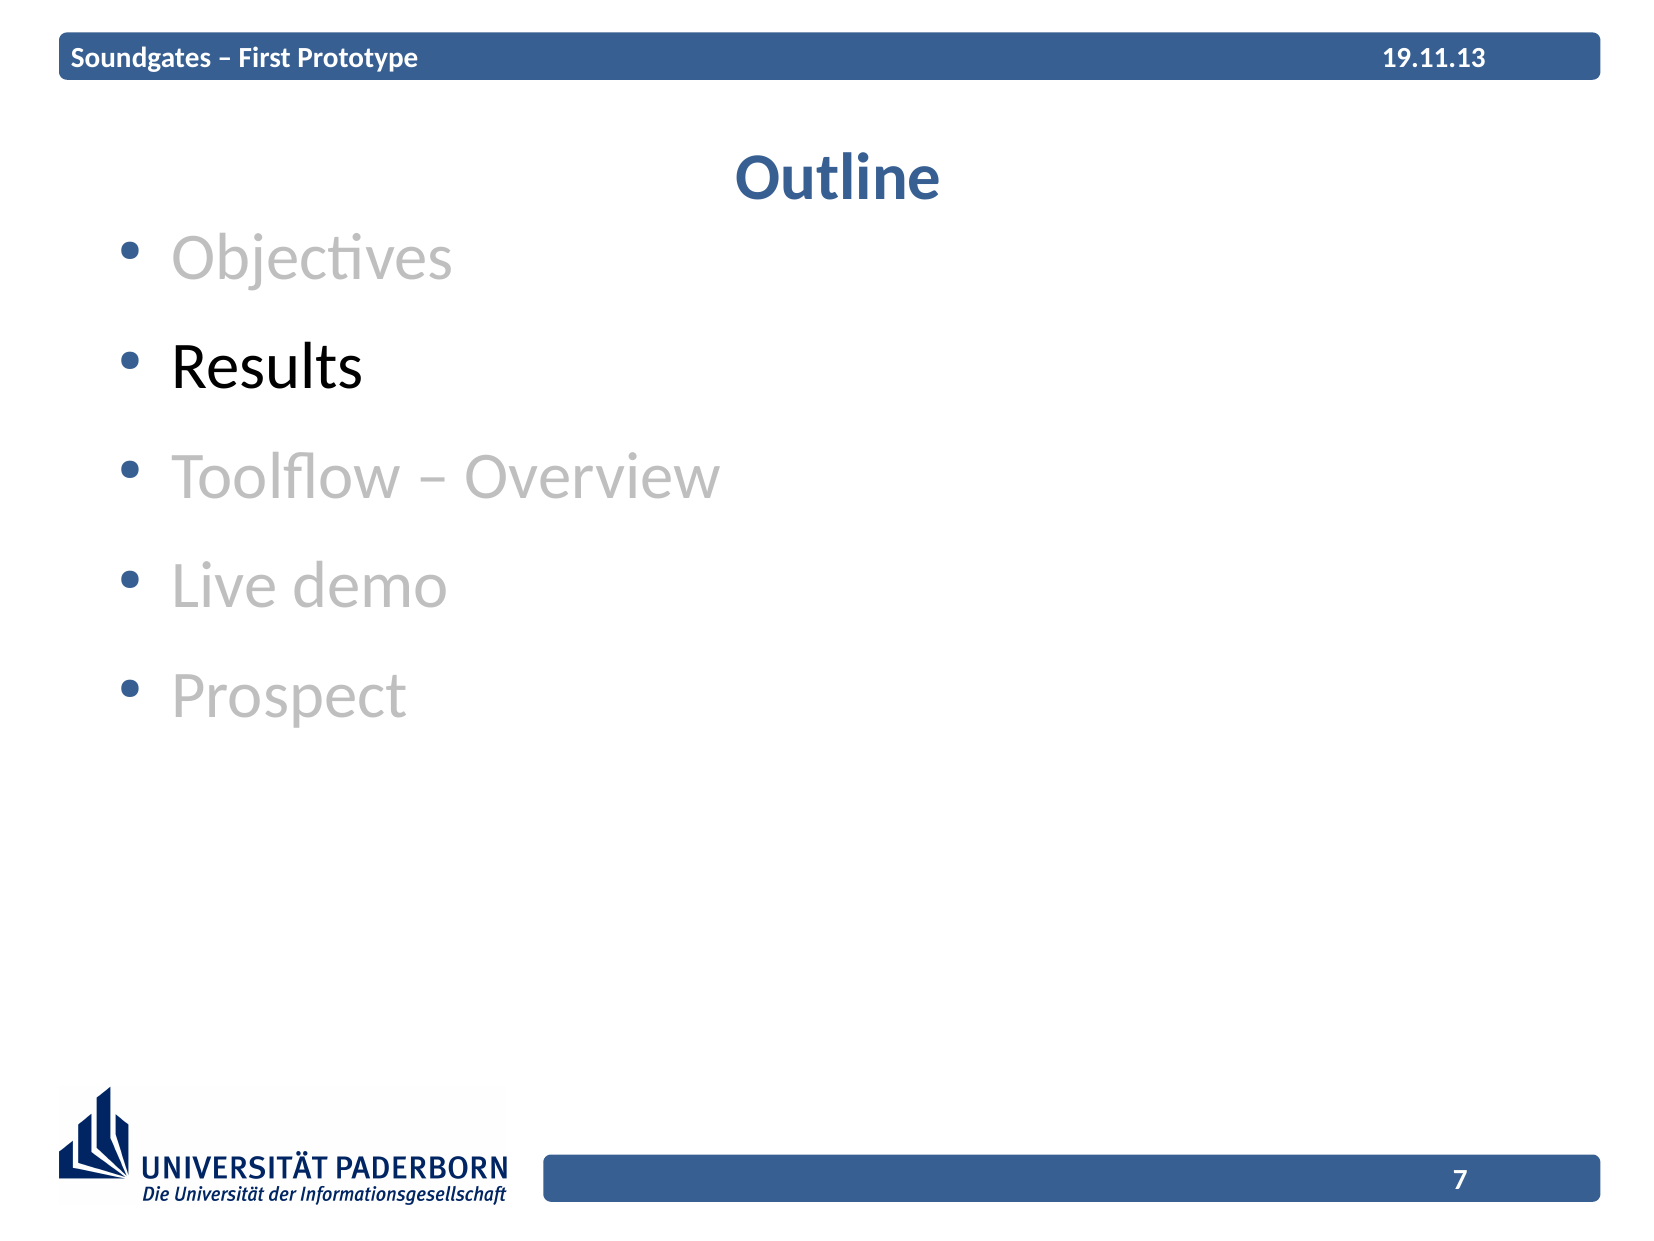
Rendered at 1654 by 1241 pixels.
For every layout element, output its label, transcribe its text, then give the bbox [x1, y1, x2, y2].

text_box Soundgates – First Prototype [70, 32, 1359, 80]
title Outline [82, 121, 1595, 212]
text_box <number> [1452, 1193, 1583, 1202]
picture [59, 1086, 507, 1205]
list Objectives Results Toolflow – Overview Live demo Prospect [82, 212, 1595, 1193]
text_box 19.11.13 [1381, 32, 1583, 80]
